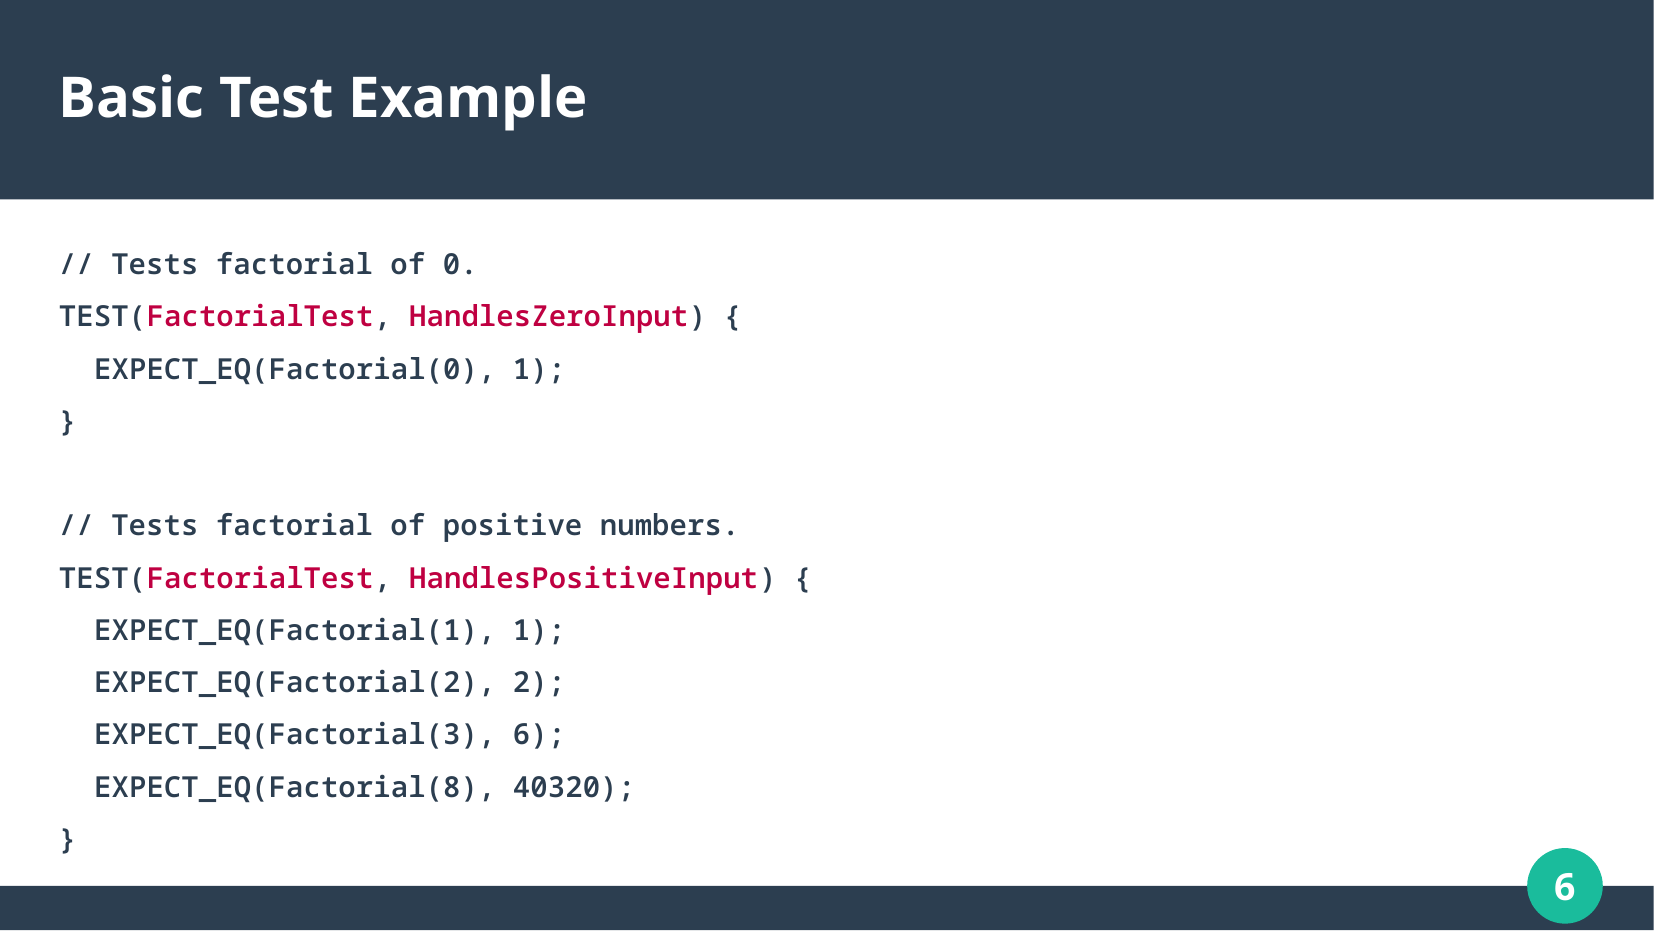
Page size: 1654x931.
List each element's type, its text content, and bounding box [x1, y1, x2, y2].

title Basic Test Example [59, 37, 1595, 155]
list // Tests factorial of 0. TEST(FactorialTest, HandlesZeroInput) { EXPECT_EQ(Factorial(0), 1); } // Tests factorial of positive numbers. TEST(FactorialTest, HandlesPositiveInput) { EXPECT_EQ(Factorial(1), 1); EXPECT_EQ(Factorial(2), 2); EXPECT_EQ(Factorial(3), 6); EXPECT_EQ(Factorial(8), 40320); } [59, 243, 1595, 864]
